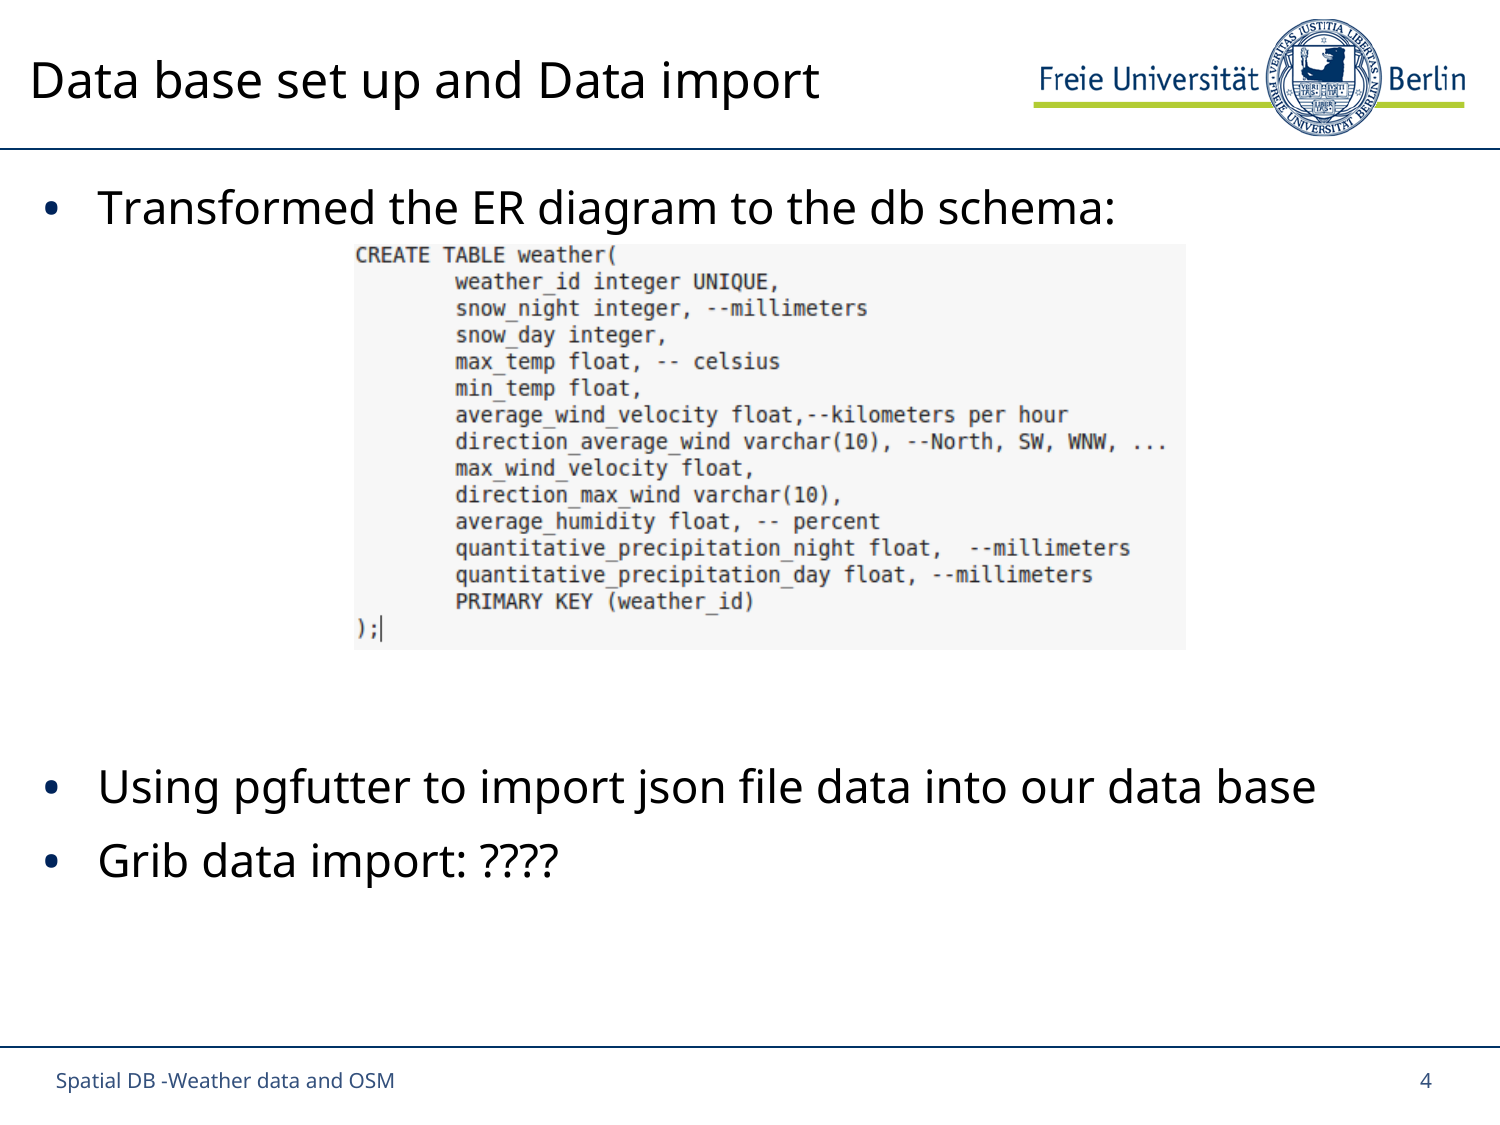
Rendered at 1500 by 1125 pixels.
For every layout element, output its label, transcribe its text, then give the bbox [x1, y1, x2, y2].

picture [354, 244, 1186, 650]
title Data base set up and Data import [29, 10, 1005, 148]
picture [1033, 19, 1470, 137]
list Transformed the ER diagram to the db schema: Using pgfutter to import json file data into our data base Grib data import: ???? [41, 175, 1447, 1125]
